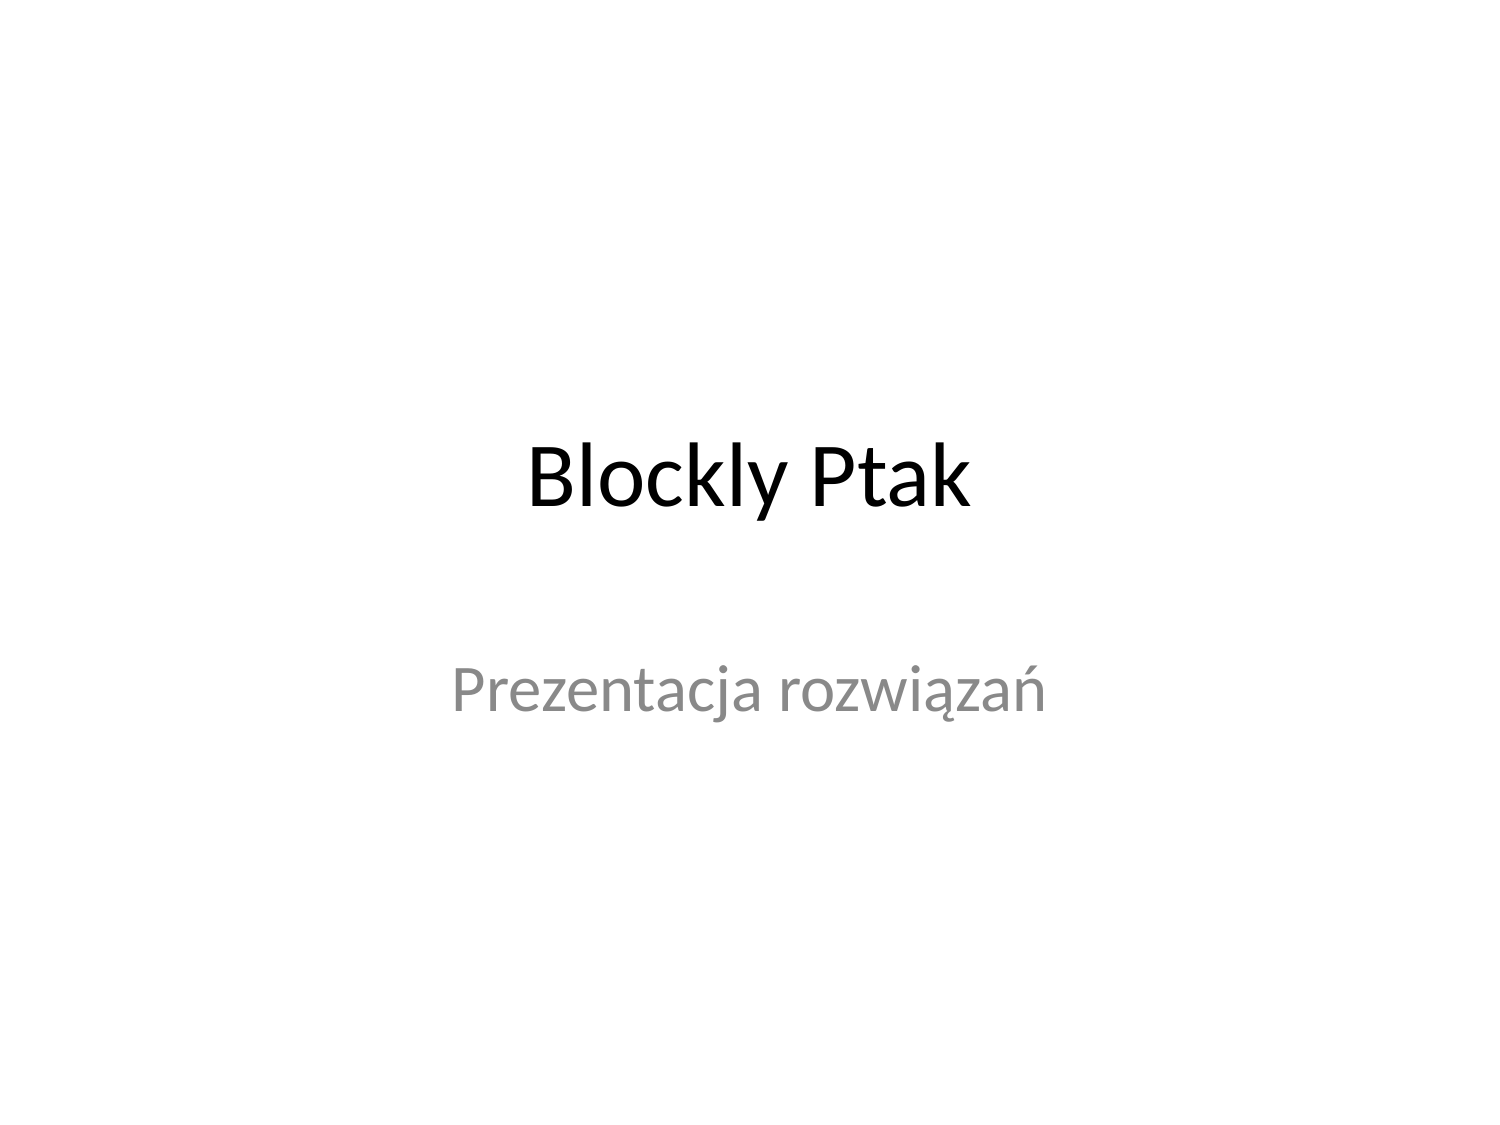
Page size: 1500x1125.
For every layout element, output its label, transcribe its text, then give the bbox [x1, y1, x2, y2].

title Blockly Ptak [112, 349, 1388, 591]
subtitle Prezentacja rozwiązań [225, 637, 1276, 925]
